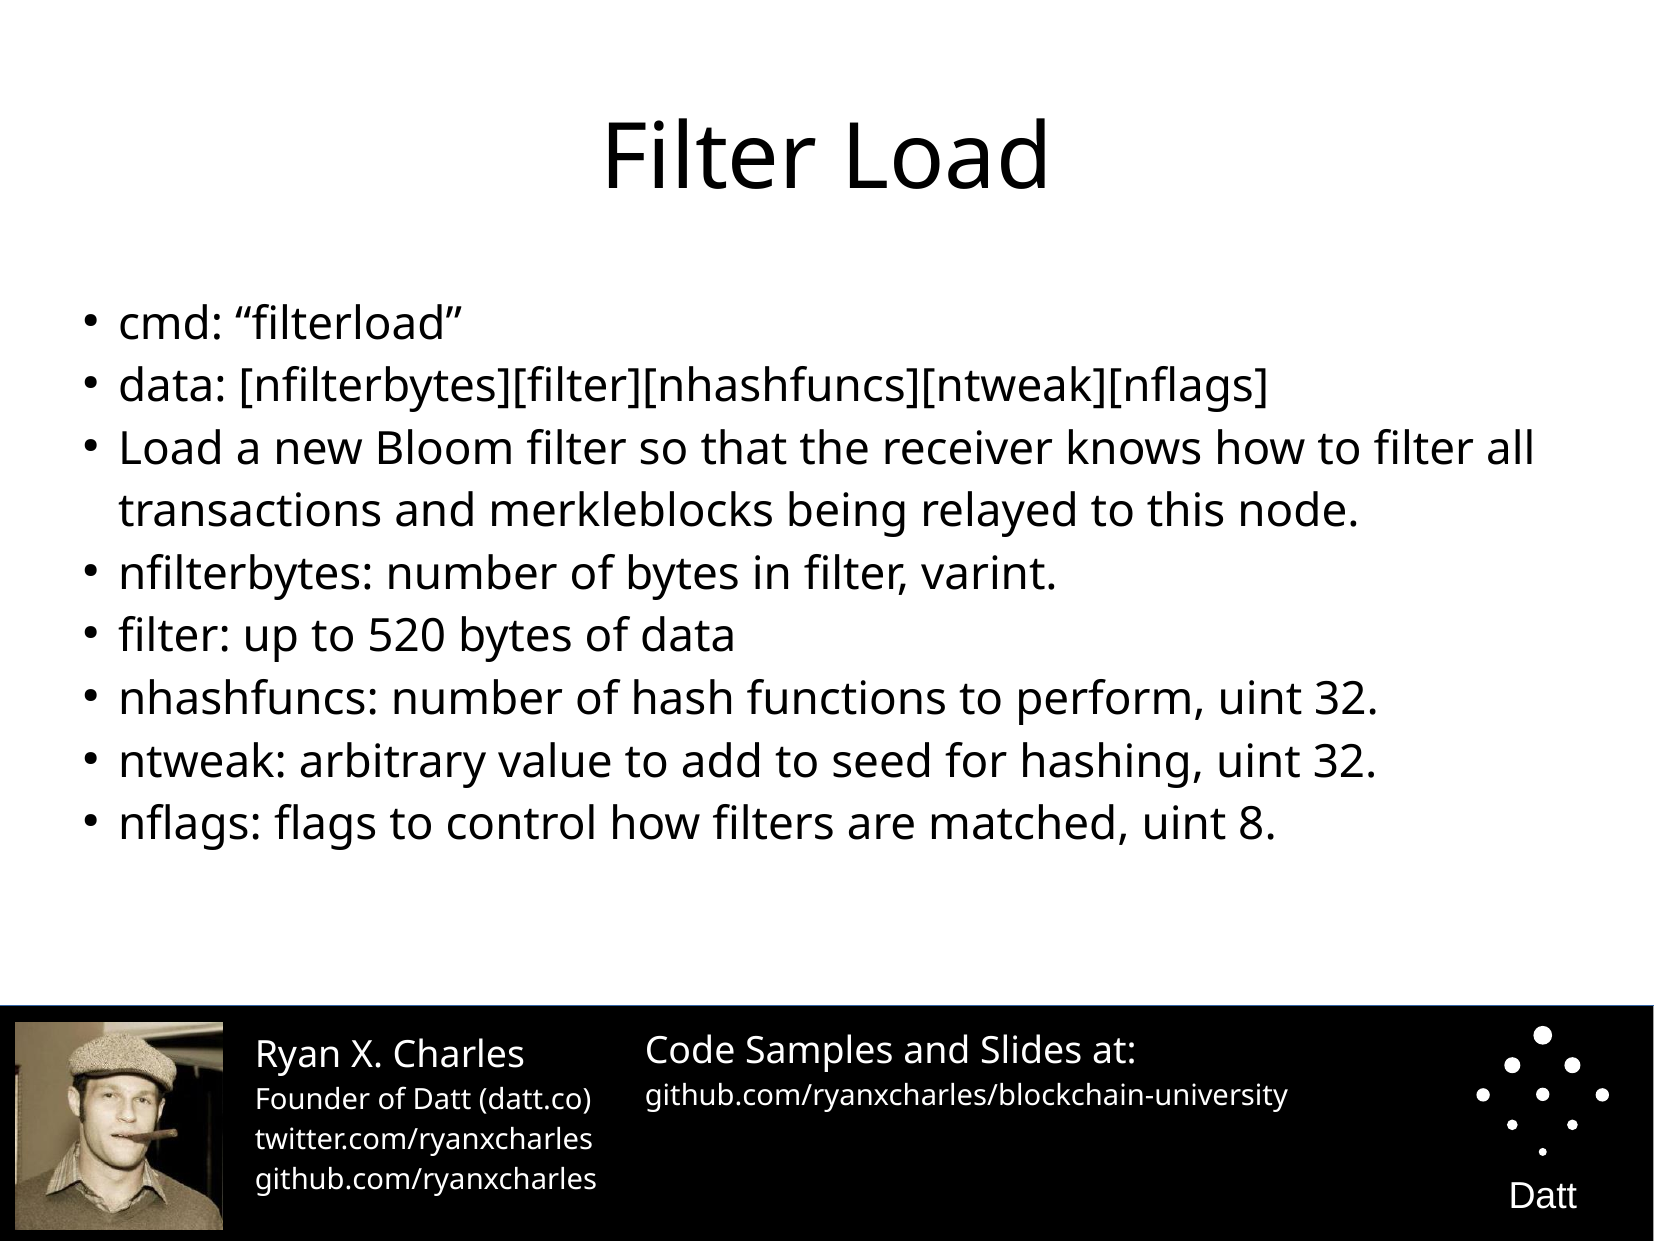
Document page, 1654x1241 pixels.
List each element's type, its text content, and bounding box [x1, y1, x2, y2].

title Filter Load [82, 49, 1571, 257]
text_box [0, 1005, 1654, 1241]
text_box Code Samples and Slides at: github.com/ryanxcharles/blockchain-university [630, 1015, 1403, 1156]
text_box Datt [1452, 1167, 1633, 1241]
text_box Ryan X. Charles Founder of Datt (datt.co) twitter.com/ryanxcharles github.com/ryanxcharles [240, 1020, 976, 1241]
subtitle cmd: “filterload” data: [nfilterbytes][filter][nhashfuncs][ntweak][nflags] Load a new Bloom filter so that the receiver knows how to filter all transactions and merkleblocks being relayed to this node. nfilterbytes: number of bytes in filter, varint. filter: up to 520 bytes of data nhashfuncs: number of hash functions to perform, uint 32. ntweak: arbitrary value to add to seed for hashing, uint 32. nflags: flags to control how filters are matched, uint 8. [82, 290, 1571, 1005]
picture [15, 1022, 223, 1231]
picture [1475, 1023, 1611, 1159]
